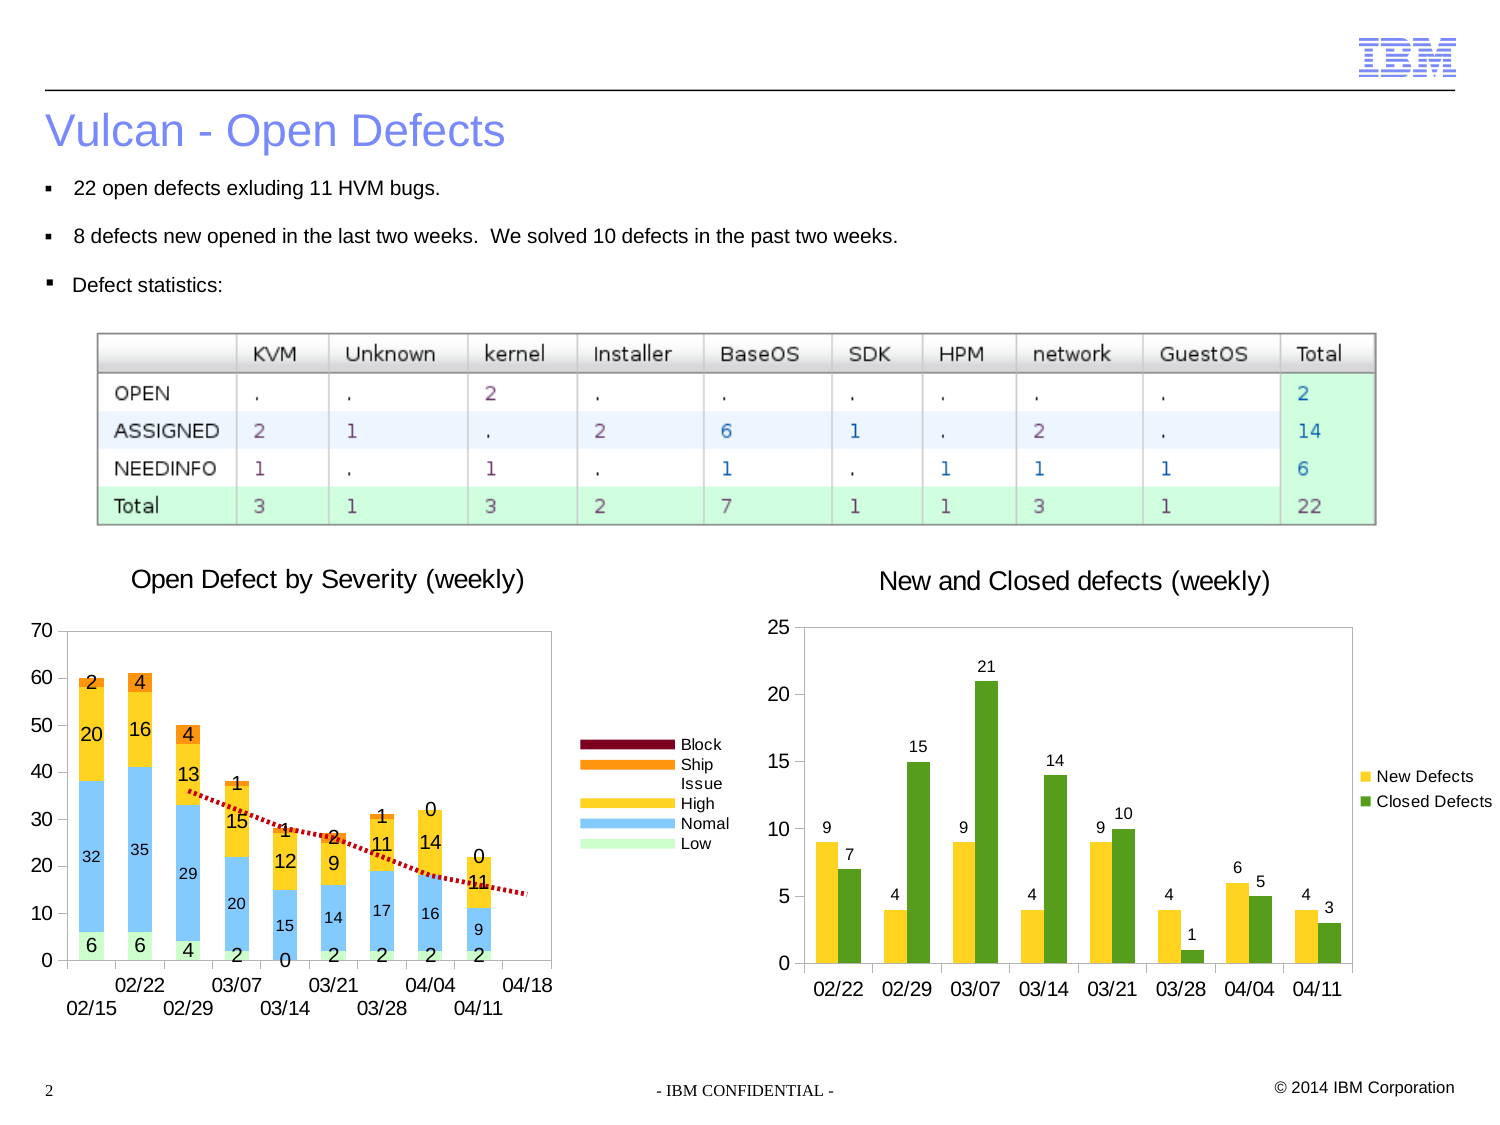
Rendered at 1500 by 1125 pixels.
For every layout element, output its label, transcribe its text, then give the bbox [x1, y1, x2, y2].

list 22 open defects exluding 11 HVM bugs. 8 defects new opened in the last two weeks. We solved 10 defects in the past two weeks. Defect statistics: [30, 169, 1430, 307]
title Vulcan - Open Defects [30, 97, 1456, 203]
picture [94, 330, 1380, 529]
chart [5, 540, 1500, 1038]
picture [1359, 37, 1456, 77]
